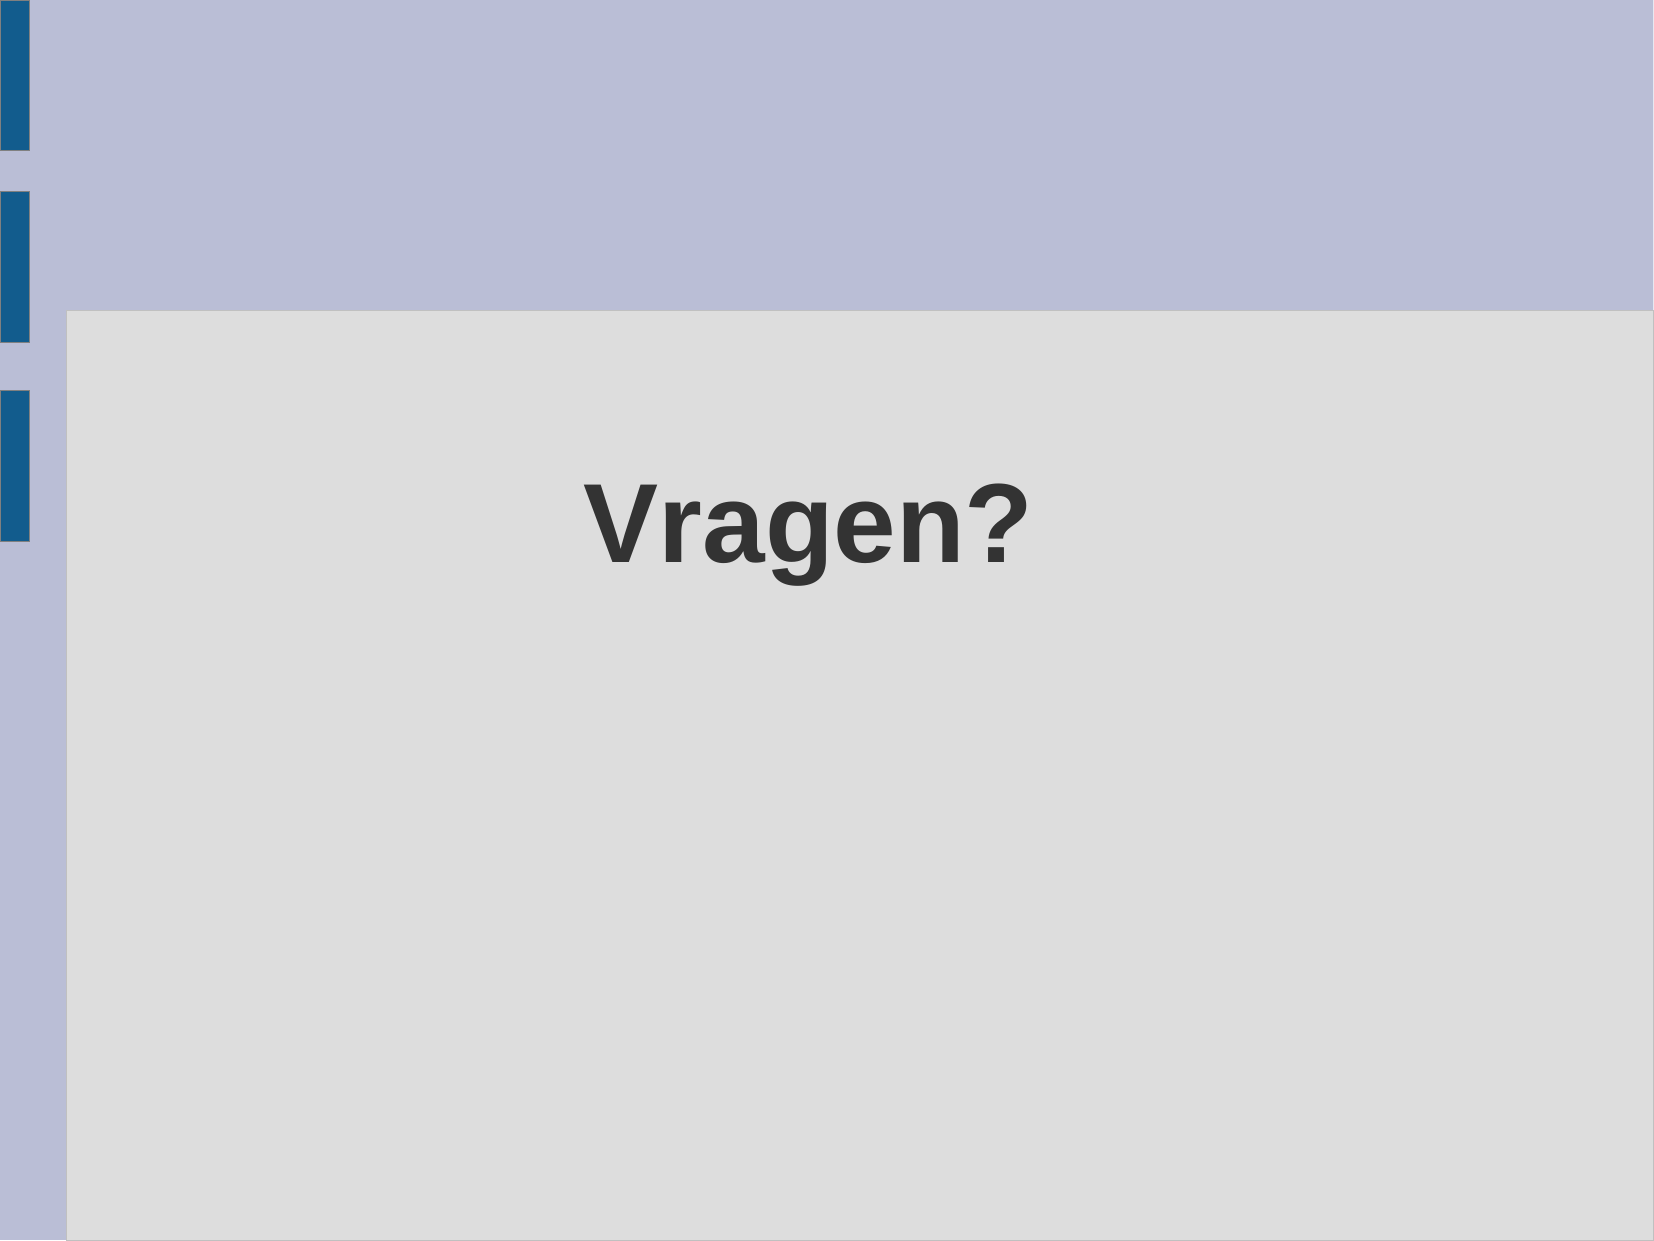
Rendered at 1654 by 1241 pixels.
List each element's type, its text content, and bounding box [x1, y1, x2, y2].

title Vragen? [102, 420, 1516, 628]
